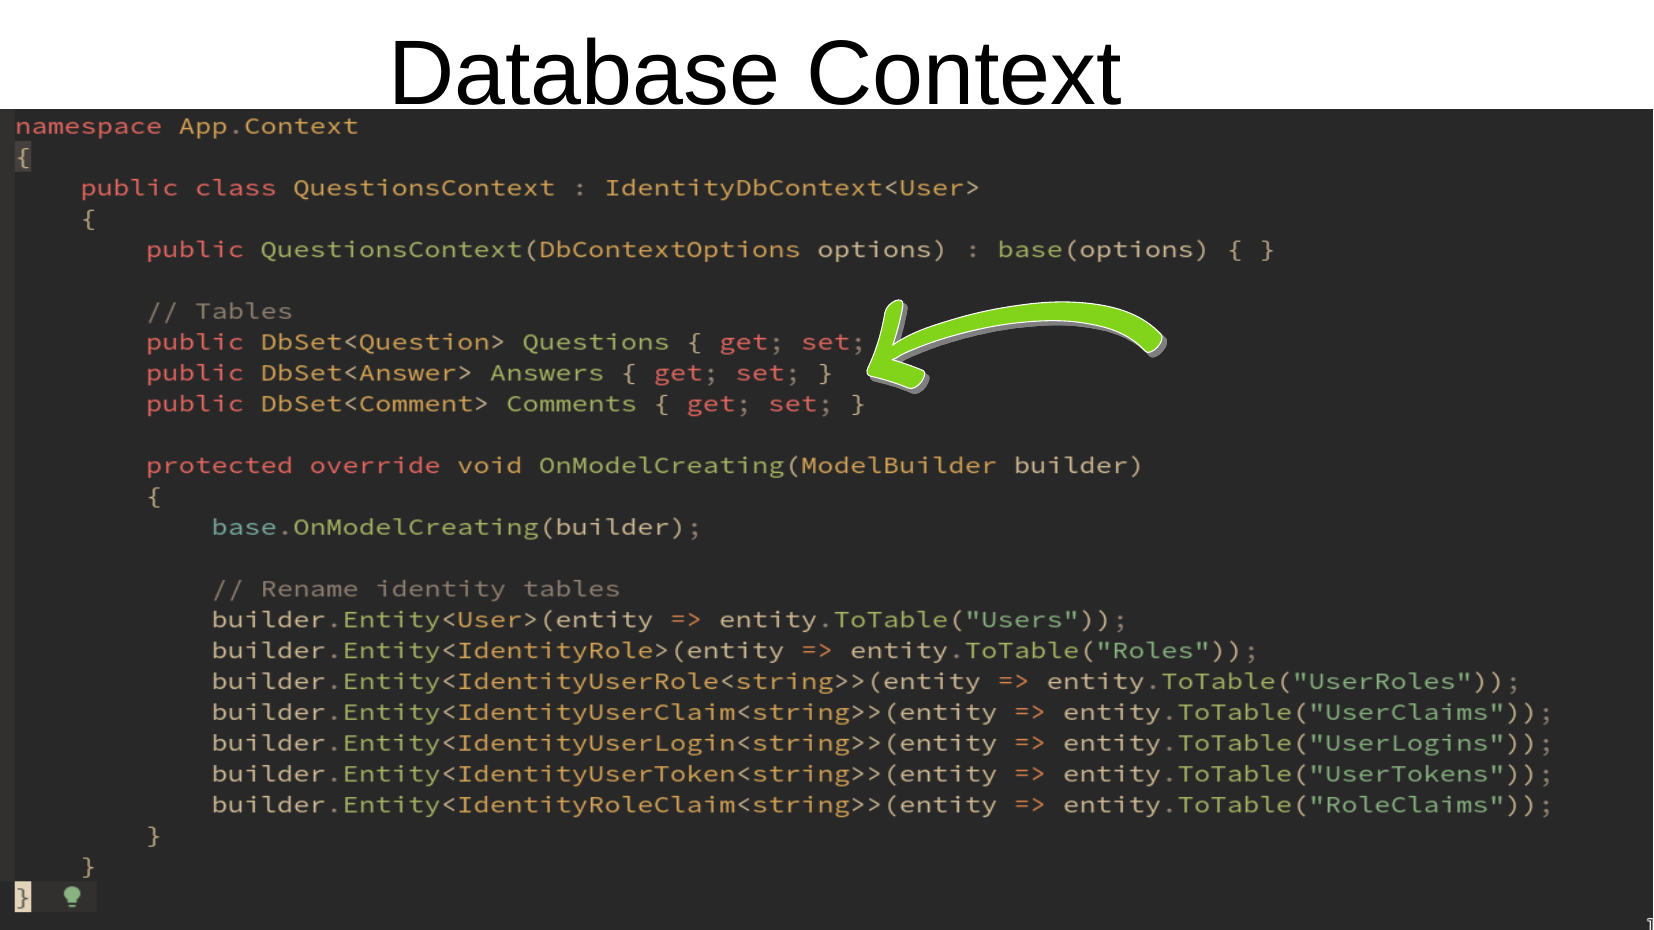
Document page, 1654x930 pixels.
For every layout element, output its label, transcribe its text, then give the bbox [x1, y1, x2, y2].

picture [0, 109, 1653, 930]
title Database Context [11, 0, 1500, 109]
text_box [867, 299, 1163, 389]
